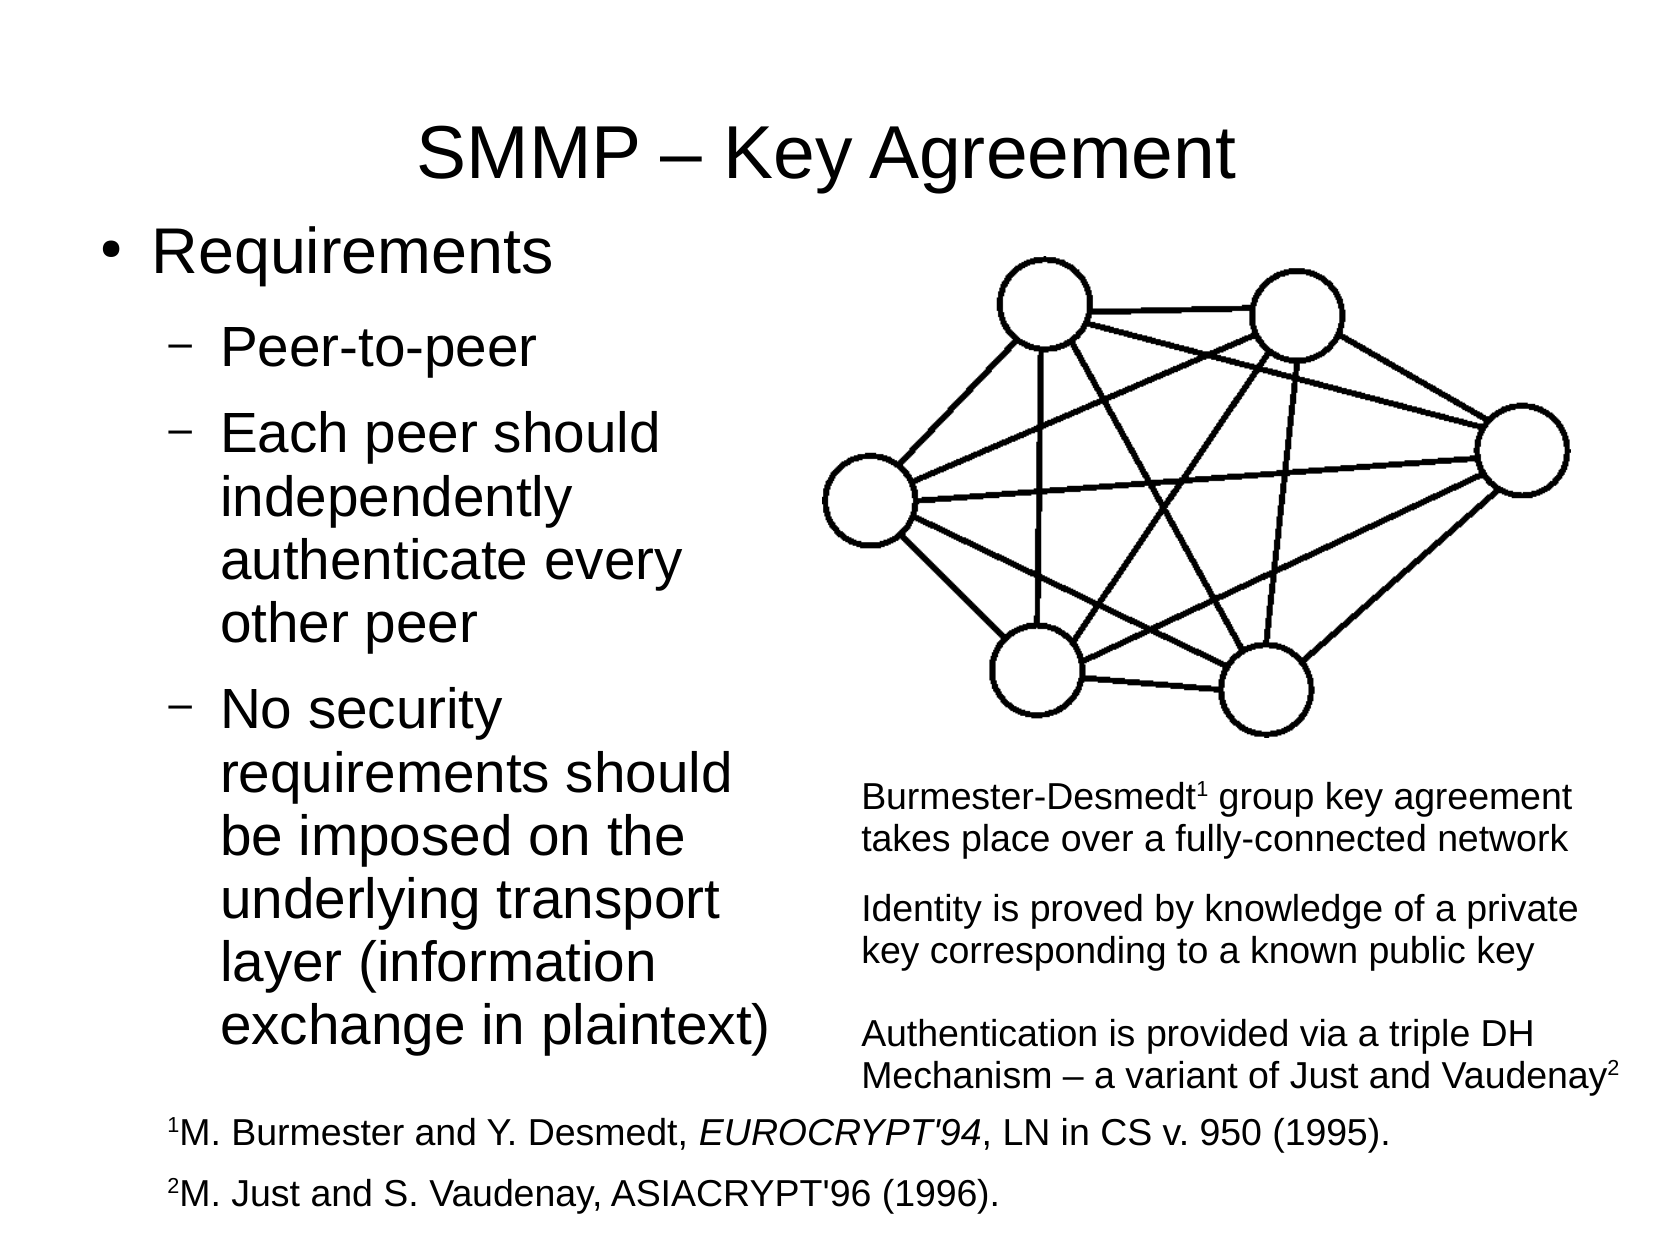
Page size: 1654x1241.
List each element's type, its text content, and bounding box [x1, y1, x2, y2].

list Requirements Peer-to-peer Each peer should independently authenticate every other peer No security requirements should be imposed on the underlying transport layer (information exchange in plaintext) [82, 214, 776, 1094]
text_box 1M. Burmester and Y. Desmedt, EUROCRYPT'94, LN in CS v. 950 (1995). [152, 1103, 1406, 1163]
title SMMP – Key Agreement [82, 49, 1571, 257]
picture [822, 256, 1571, 738]
text_box Burmester-Desmedt1 group key agreement takes place over a fully-connected network [846, 767, 1588, 868]
text_box Authentication is provided via a triple DH Mechanism – a variant of Just and Vaudenay2 [846, 1005, 1635, 1106]
text_box Identity is proved by knowledge of a private key corresponding to a known public key [846, 879, 1594, 979]
text_box 2M. Just and S. Vaudenay, ASIACRYPT'96 (1996). [152, 1164, 1015, 1224]
